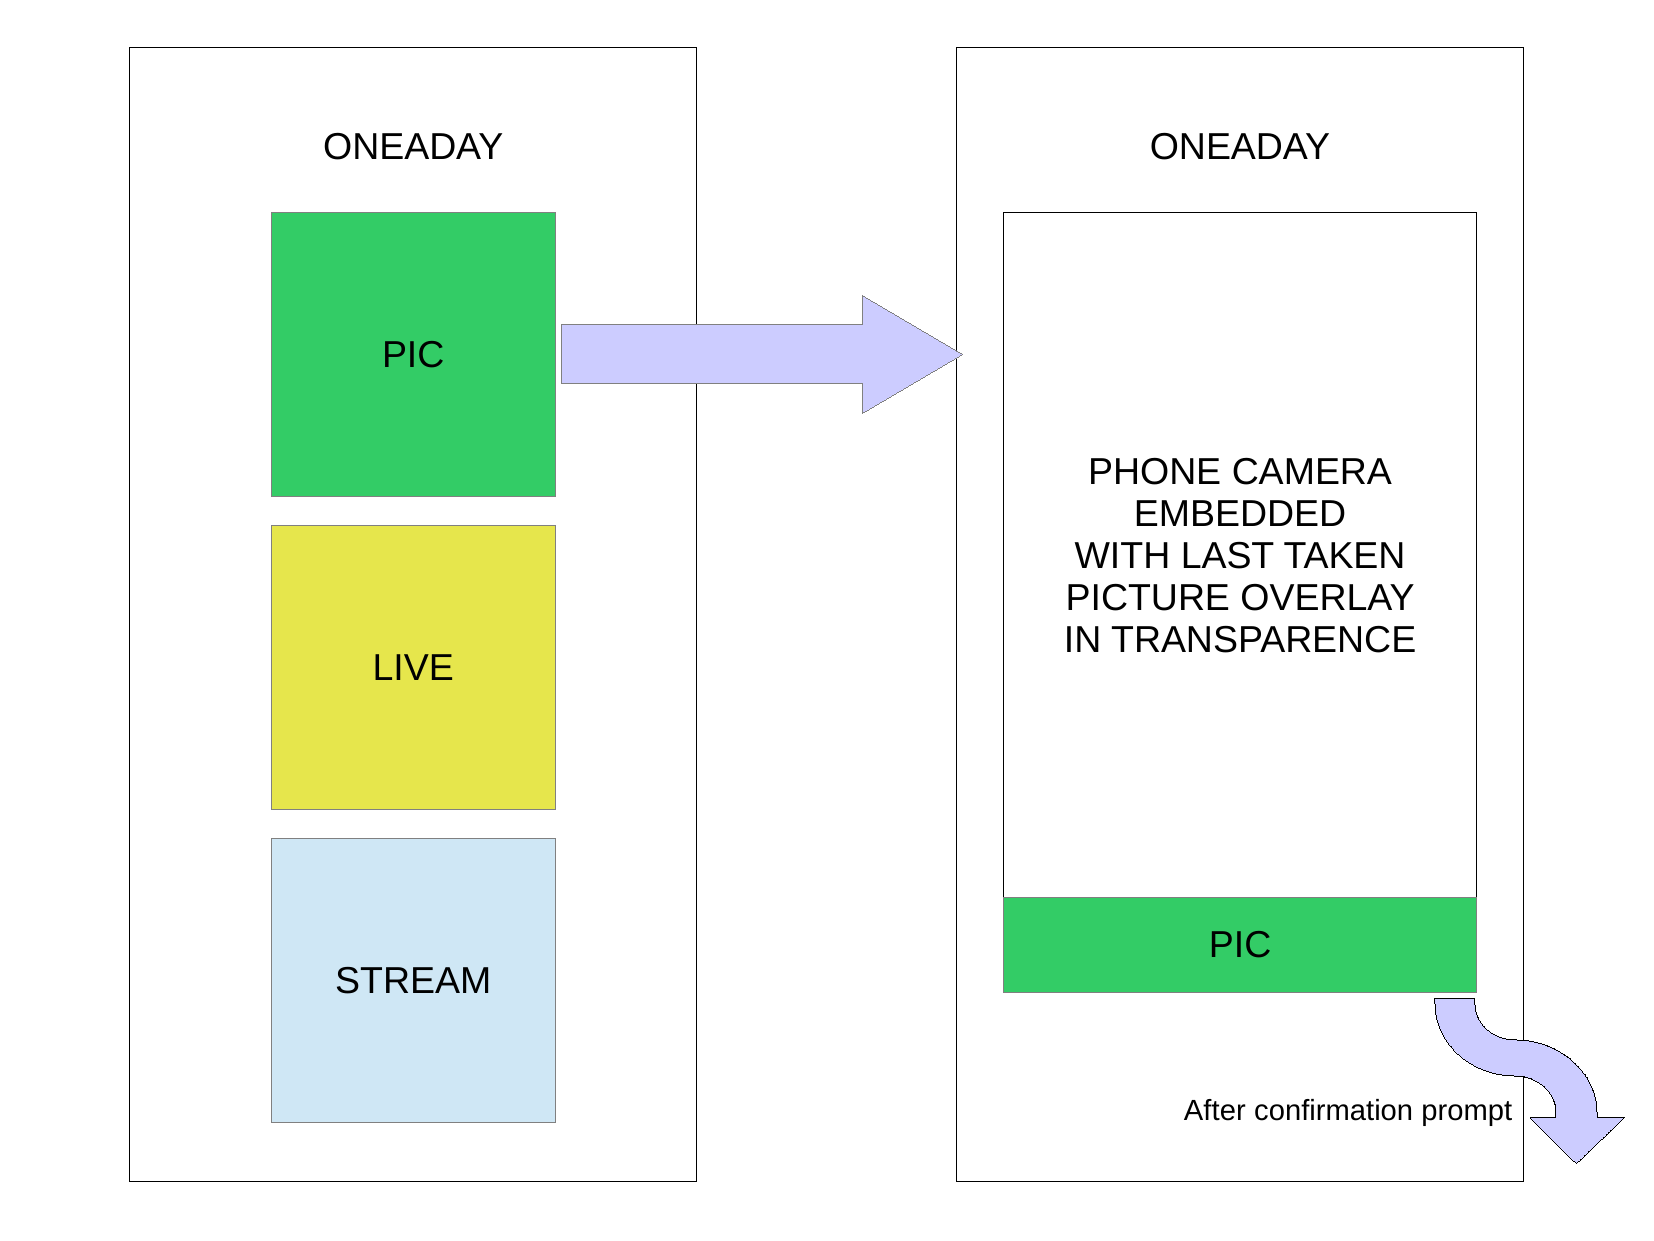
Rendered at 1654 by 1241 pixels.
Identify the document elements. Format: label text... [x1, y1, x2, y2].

text_box STREAM [271, 838, 556, 1123]
text_box ONEADAY [308, 118, 519, 175]
text_box PIC [1003, 897, 1477, 993]
text_box After confirmation prompt [1169, 1086, 1528, 1134]
text_box PHONE CAMERA EMBEDDED WITH LAST TAKEN PICTURE OVERLAY IN TRANSPARENCE [1003, 212, 1477, 897]
text_box PIC [271, 212, 556, 497]
text_box ONEADAY [1135, 118, 1346, 175]
text_box LIVE [271, 525, 556, 810]
text_box [129, 47, 1625, 1182]
